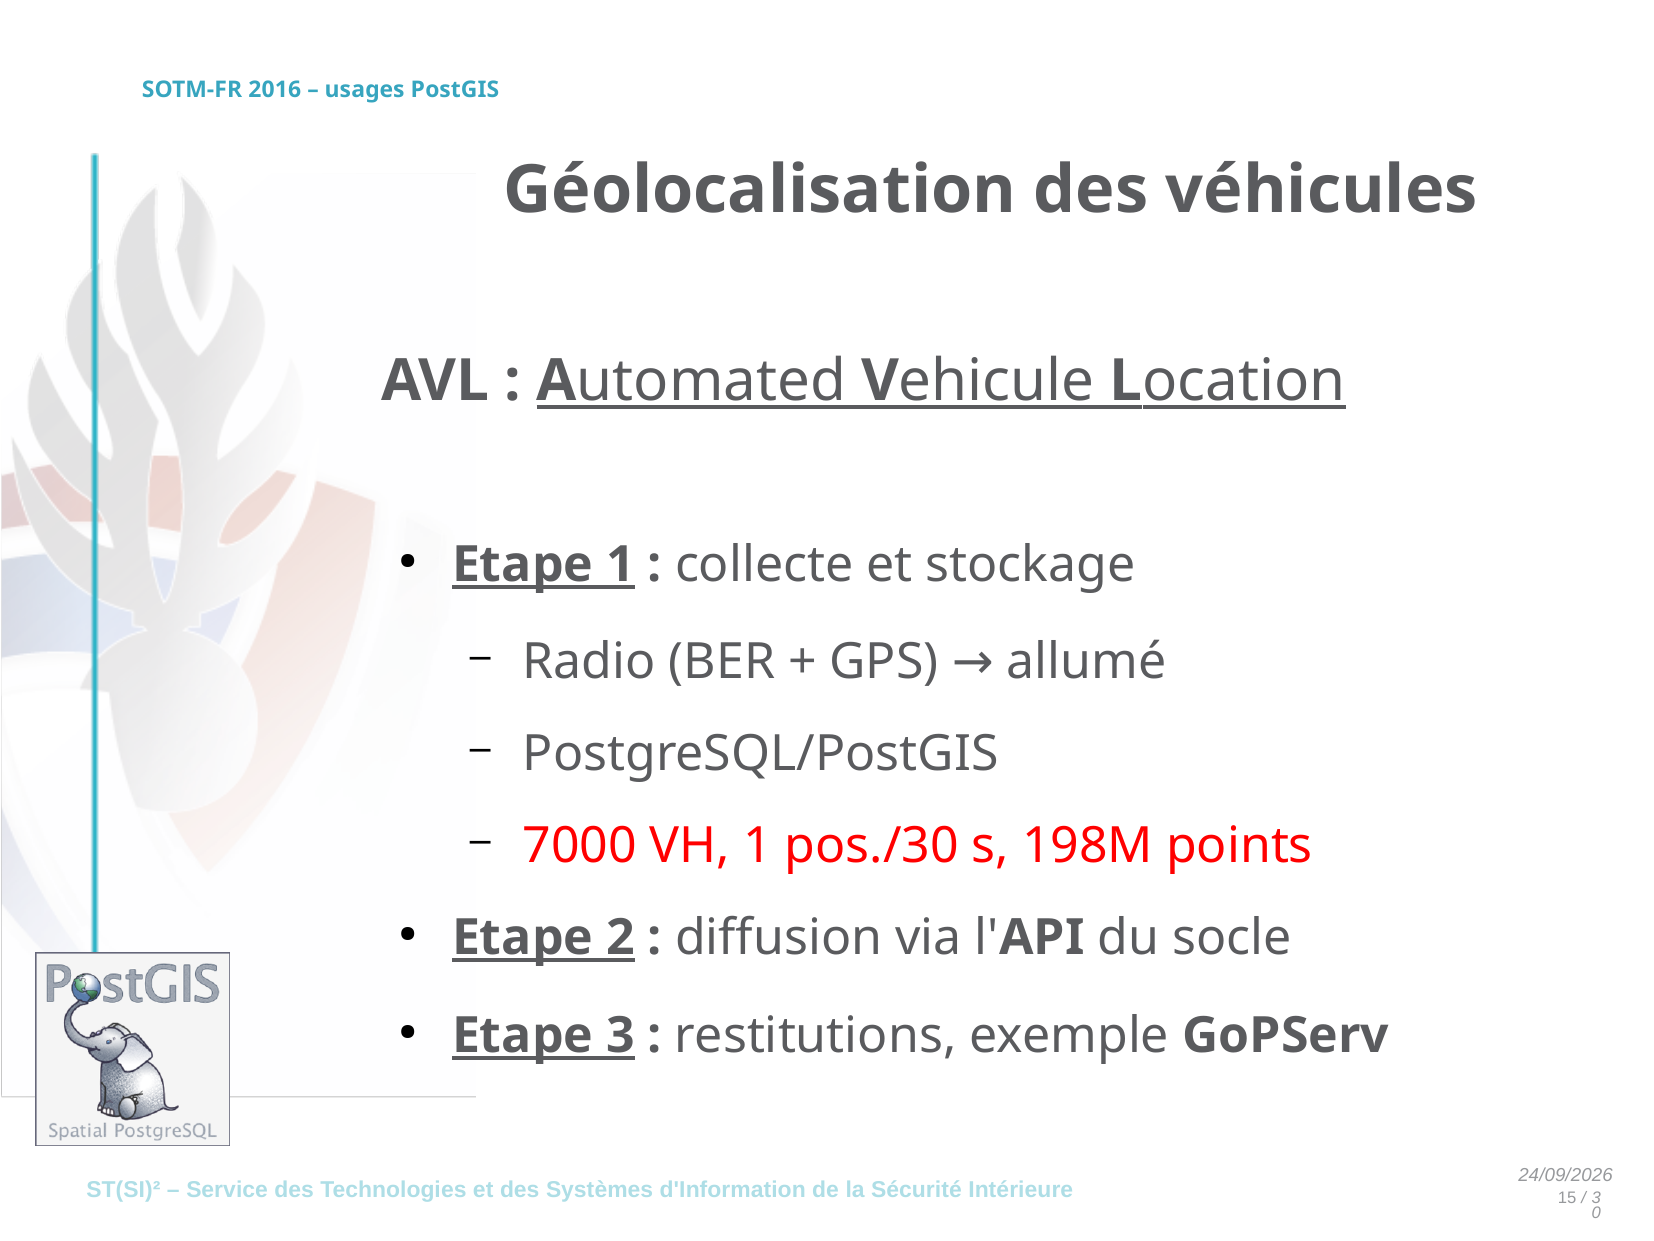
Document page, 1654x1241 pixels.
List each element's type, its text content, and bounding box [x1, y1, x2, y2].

picture [0, 86, 476, 1176]
list Géolocalisation des véhicules AVL : Automated Vehicule Location Etape 1 : collecte et stockage Radio (BER + GPS) → allumé PostgreSQL/PostGIS 7000 VH, 1 pos./30 s, 198M points Etape 2 : diffusion via l'API du socle Etape 3 : restitutions, exemple GoPServ [381, 141, 1619, 1134]
title SOTM-FR 2016 – usages PostGIS [141, 70, 1571, 107]
